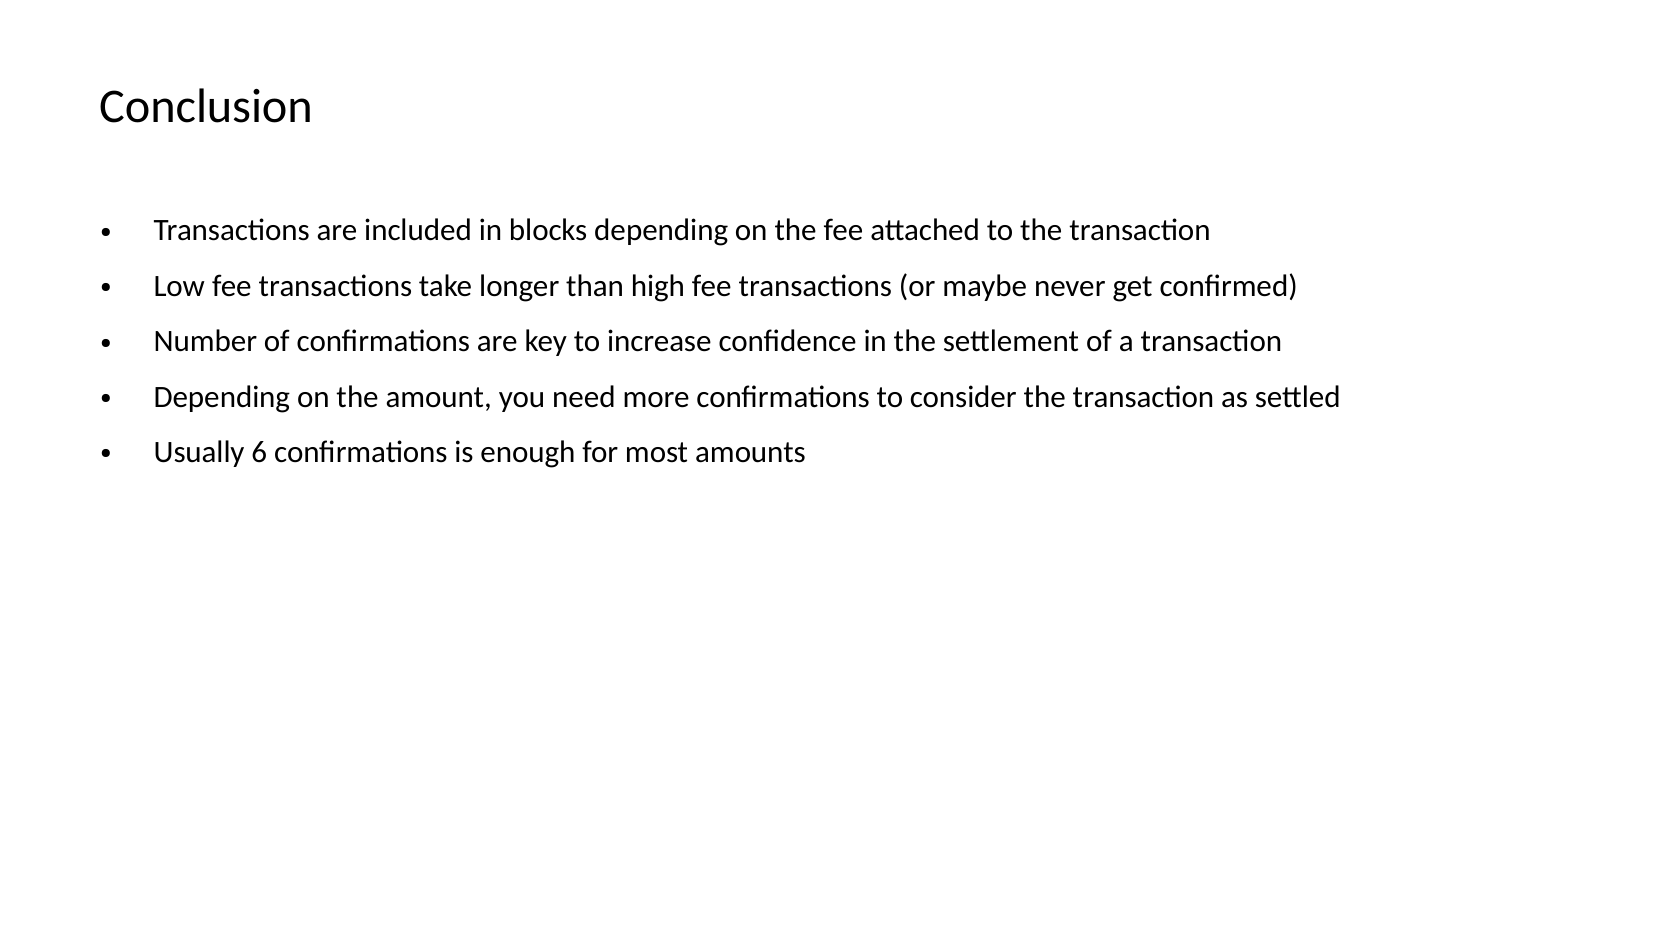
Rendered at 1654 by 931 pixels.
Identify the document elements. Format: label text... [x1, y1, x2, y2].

list Transactions are included in blocks depending on the fee attached to the transaction Low fee transactions take longer than high fee transactions (or maybe never get confirmed) Number of confirmations are key to increase confidence in the settlement of a transaction Depending on the amount, you need more confirmations to consider the transaction as settled Usually 6 confirmations is enough for most amounts [82, 217, 1571, 757]
title Conclusion [99, 27, 1555, 193]
